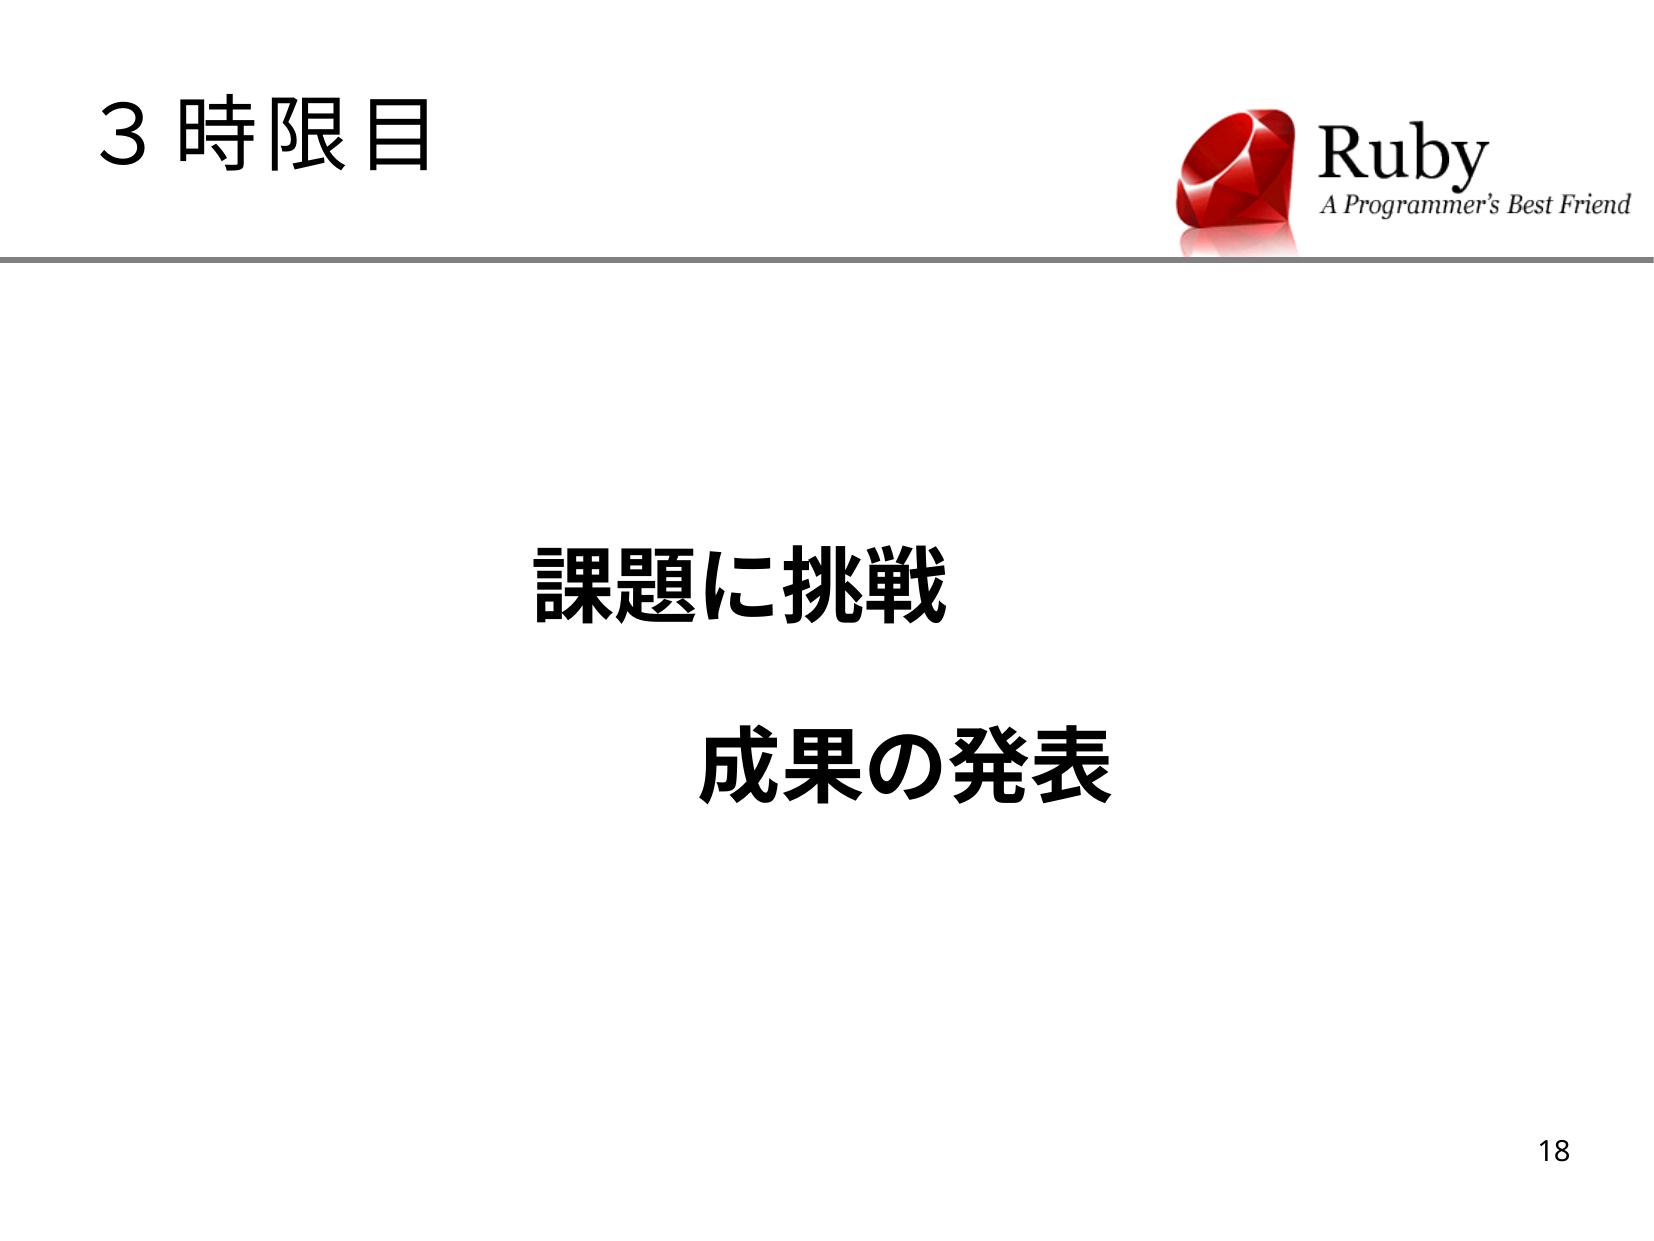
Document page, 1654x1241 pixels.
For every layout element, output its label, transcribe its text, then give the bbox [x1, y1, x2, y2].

picture [1160, 82, 1654, 257]
text_box 課題に挑戦 成果の発表 [516, 452, 1137, 676]
title ３時限目 [82, 56, 1152, 200]
